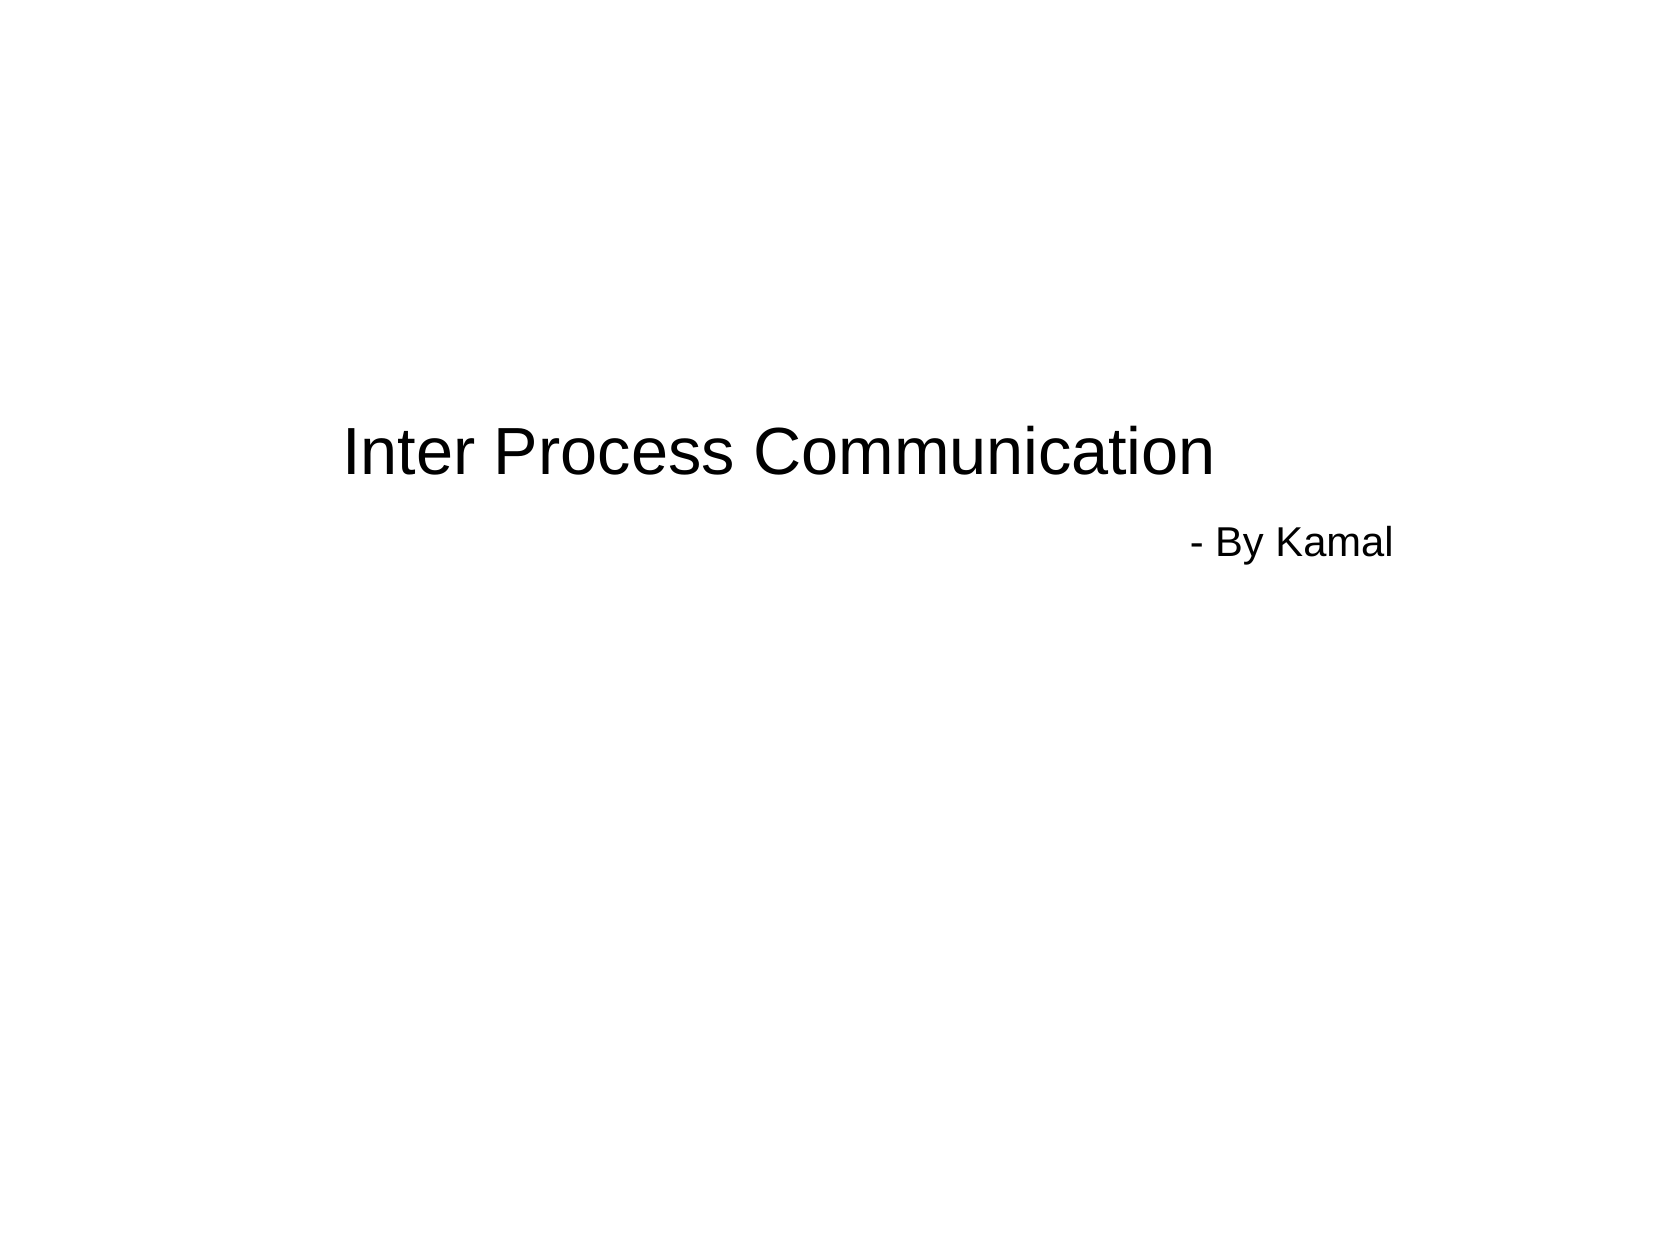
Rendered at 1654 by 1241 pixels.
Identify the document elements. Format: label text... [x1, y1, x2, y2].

list Inter Process Communication - By Kamal [271, 414, 1394, 1134]
